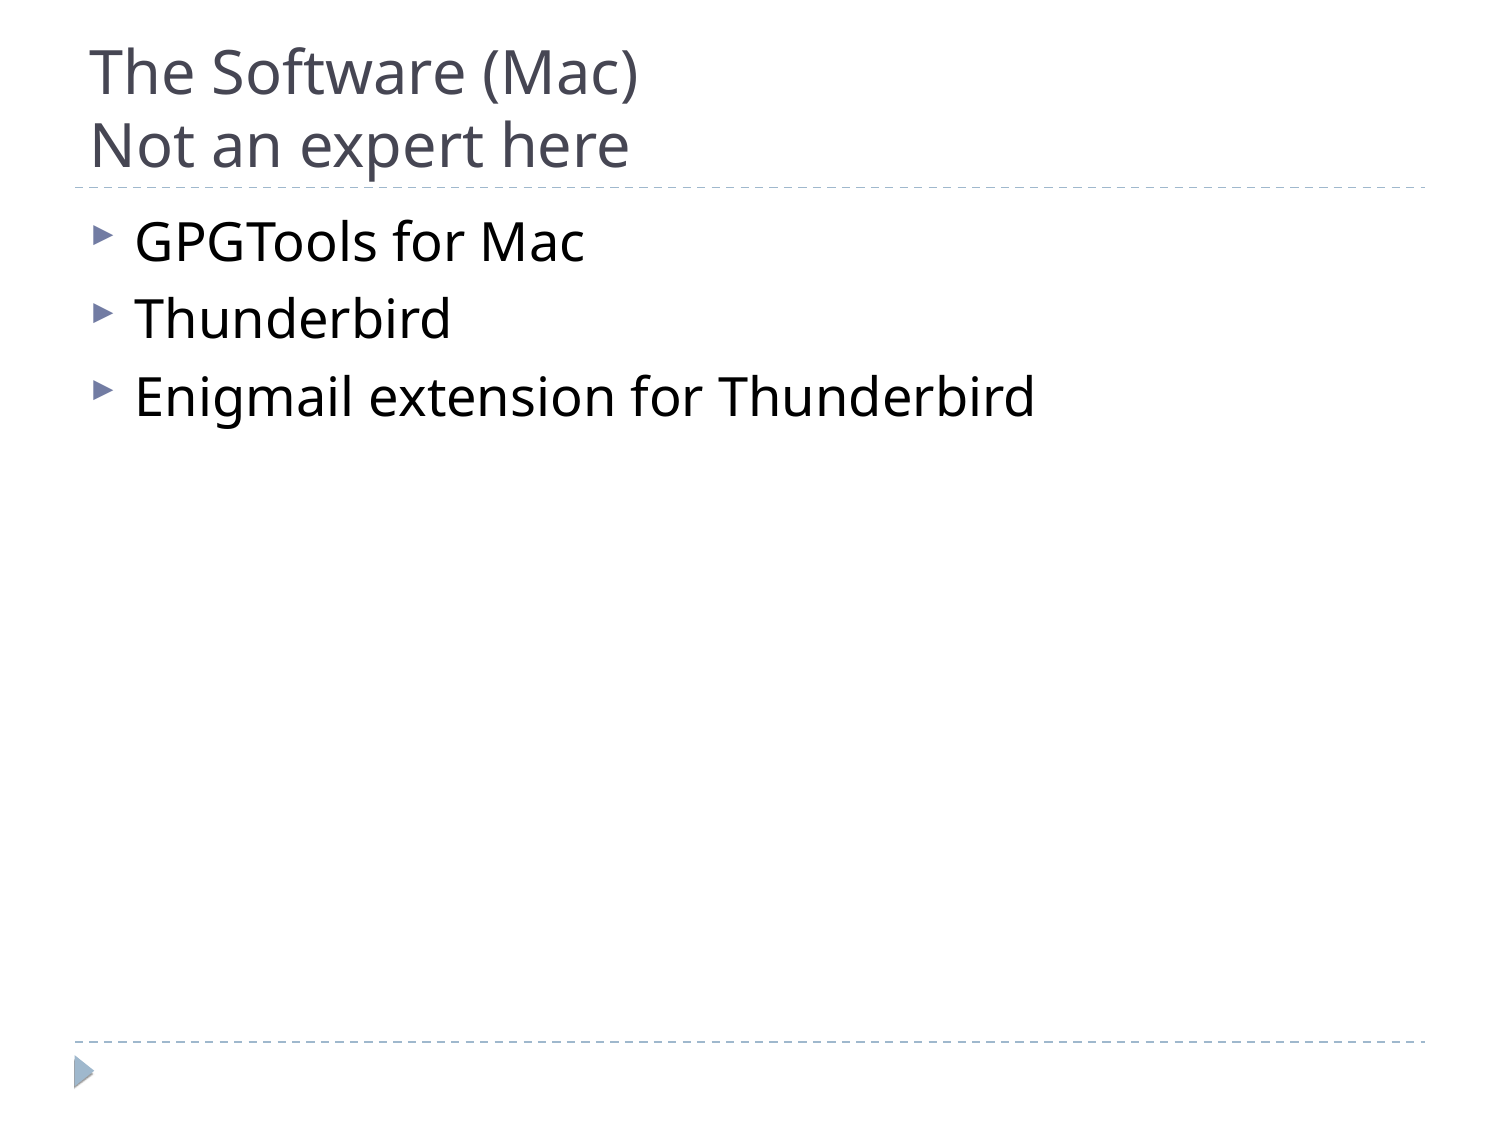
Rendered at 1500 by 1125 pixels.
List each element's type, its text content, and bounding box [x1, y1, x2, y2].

title The Software (Mac) Not an expert here [75, 24, 1425, 188]
list GPGTools for Mac Thunderbird Enigmail extension for Thunderbird [75, 200, 1425, 1010]
